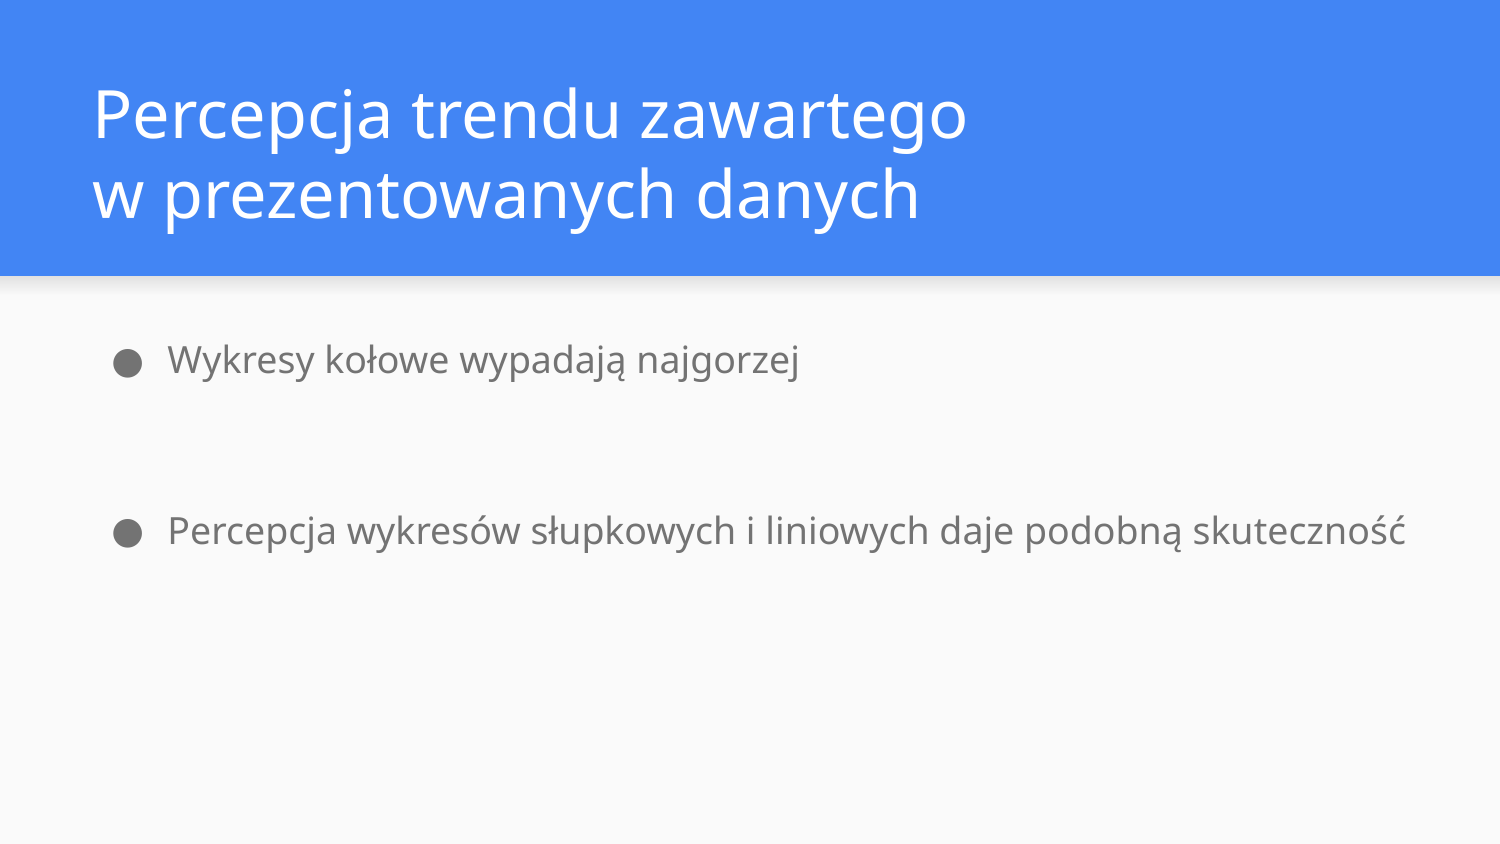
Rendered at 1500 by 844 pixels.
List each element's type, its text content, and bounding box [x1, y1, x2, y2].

title Percepcja trendu zawartego w prezentowanych danych [77, 43, 1427, 248]
list Wykresy kołowe wypadają najgorzej Percepcja wykresów słupkowych i liniowych daje podobną skuteczność [77, 314, 1427, 760]
